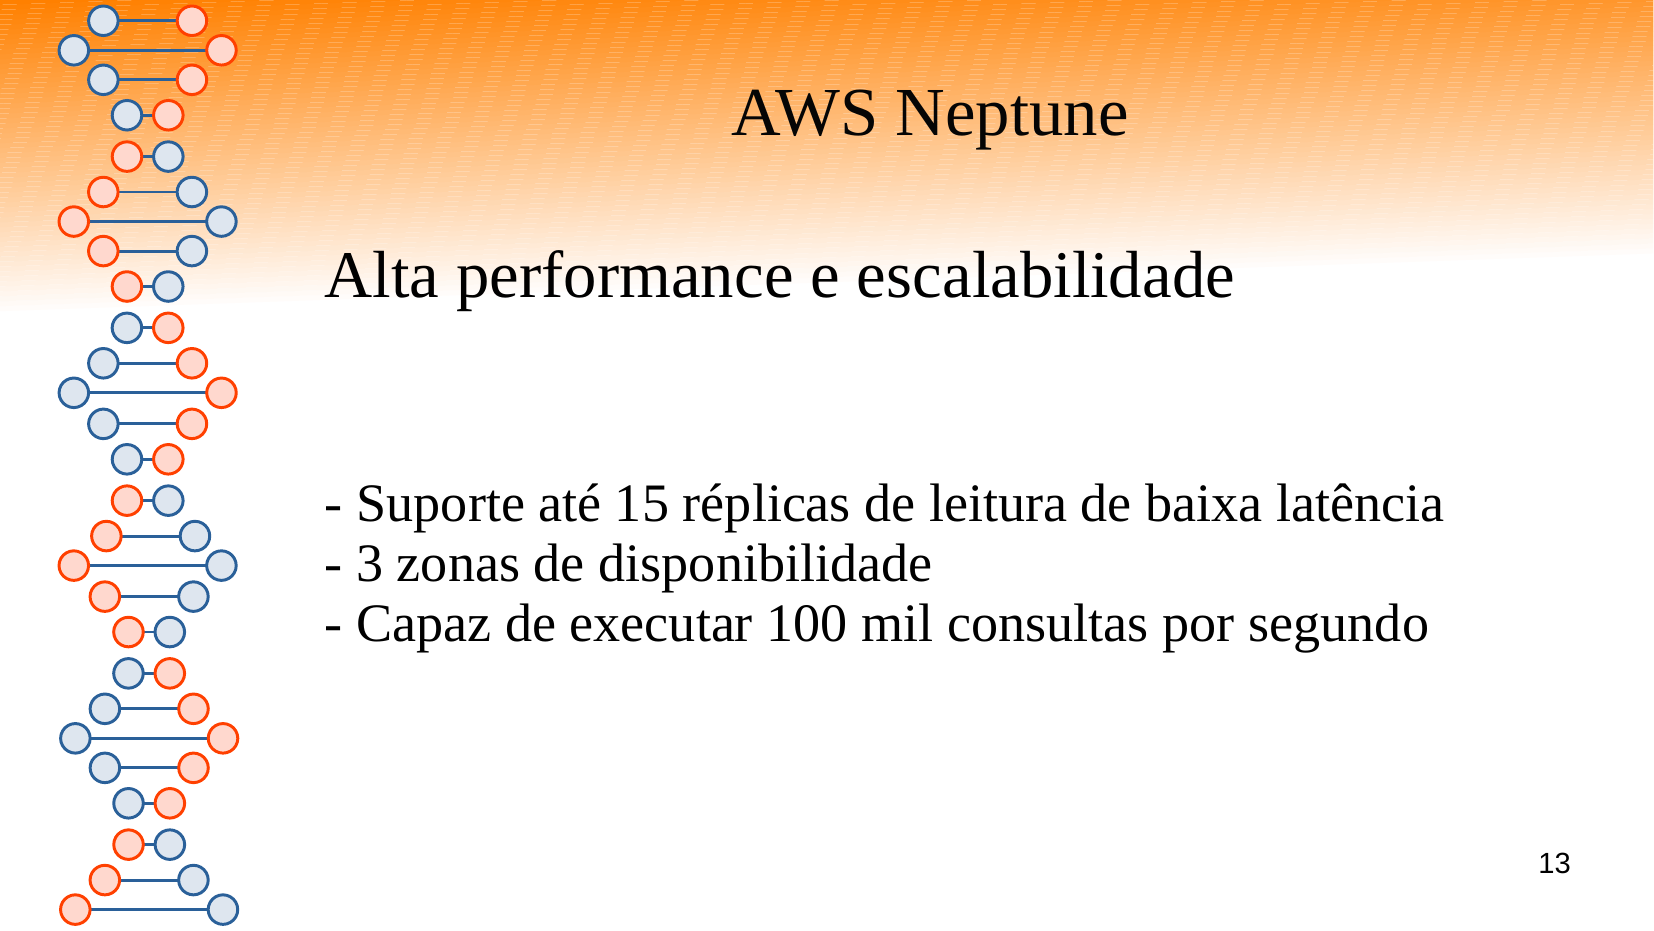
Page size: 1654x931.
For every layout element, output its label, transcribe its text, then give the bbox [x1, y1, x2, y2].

text_box - Suporte até 15 réplicas de leitura de baixa latência - 3 zonas de disponibilidade - Capaz de executar 100 mil consultas por segundo [265, 446, 1536, 680]
subtitle Alta performance e escalabilidade [265, 224, 1595, 325]
title AWS Neptune [265, 35, 1595, 189]
